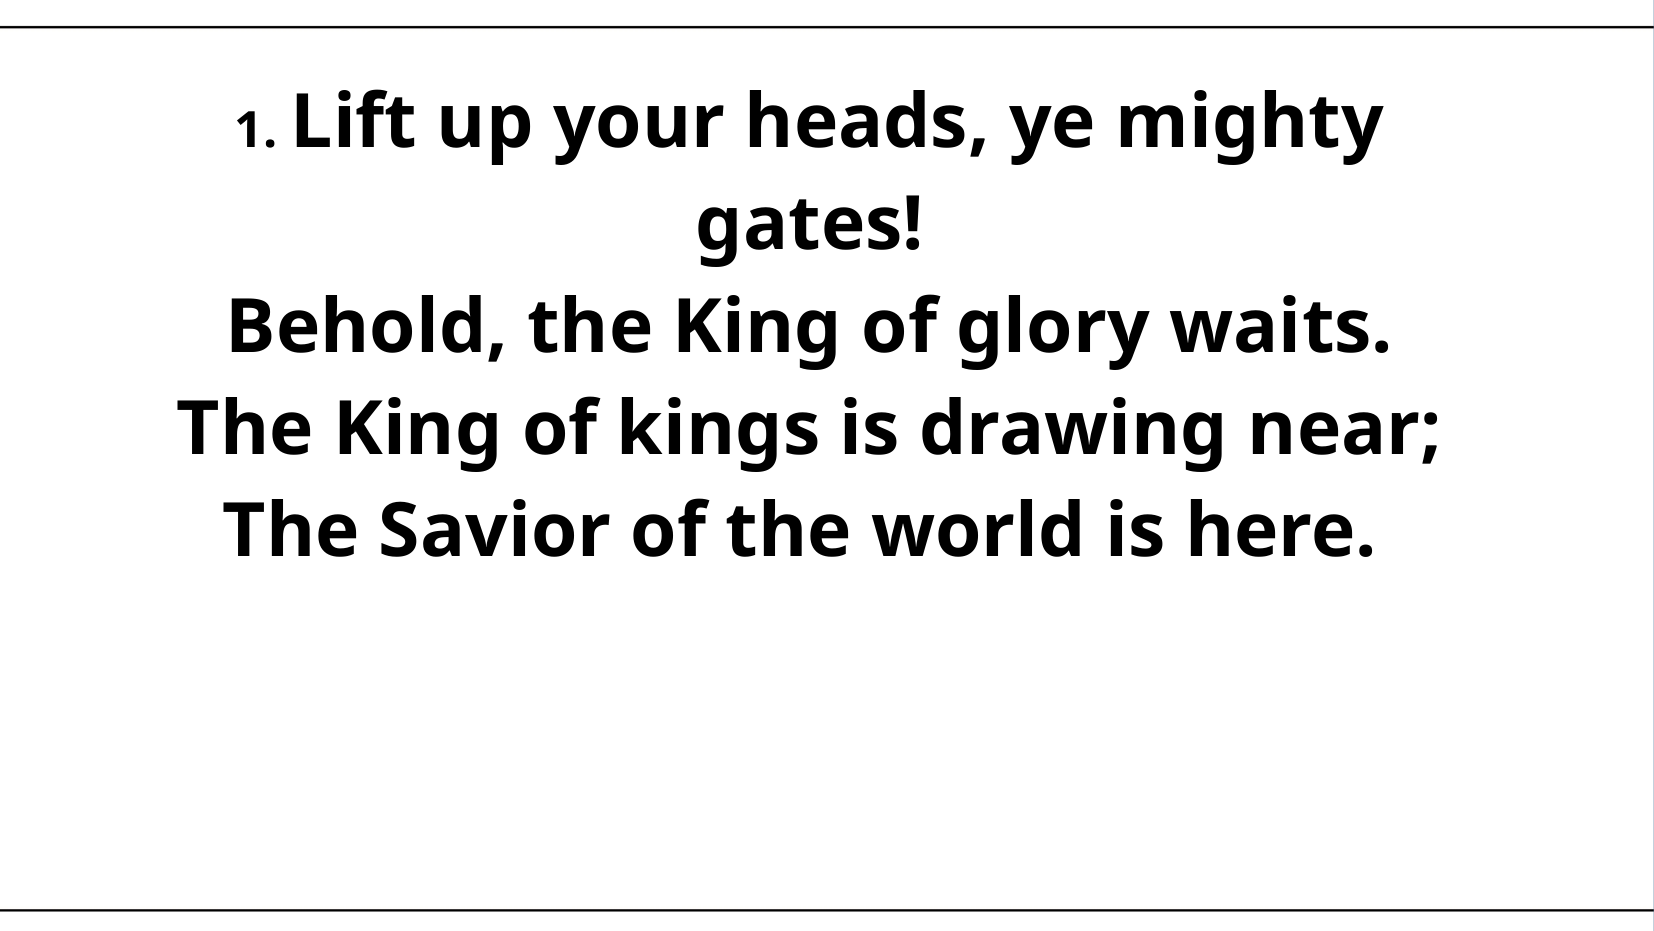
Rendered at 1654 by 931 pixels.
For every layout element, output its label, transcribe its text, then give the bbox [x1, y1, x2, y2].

text_box 1. Lift up your heads, ye mighty gates! Behold, the King of glory waits. The King of kings is drawing near; The Savior of the world is here. [105, 60, 1516, 475]
picture [0, 0, 1654, 931]
